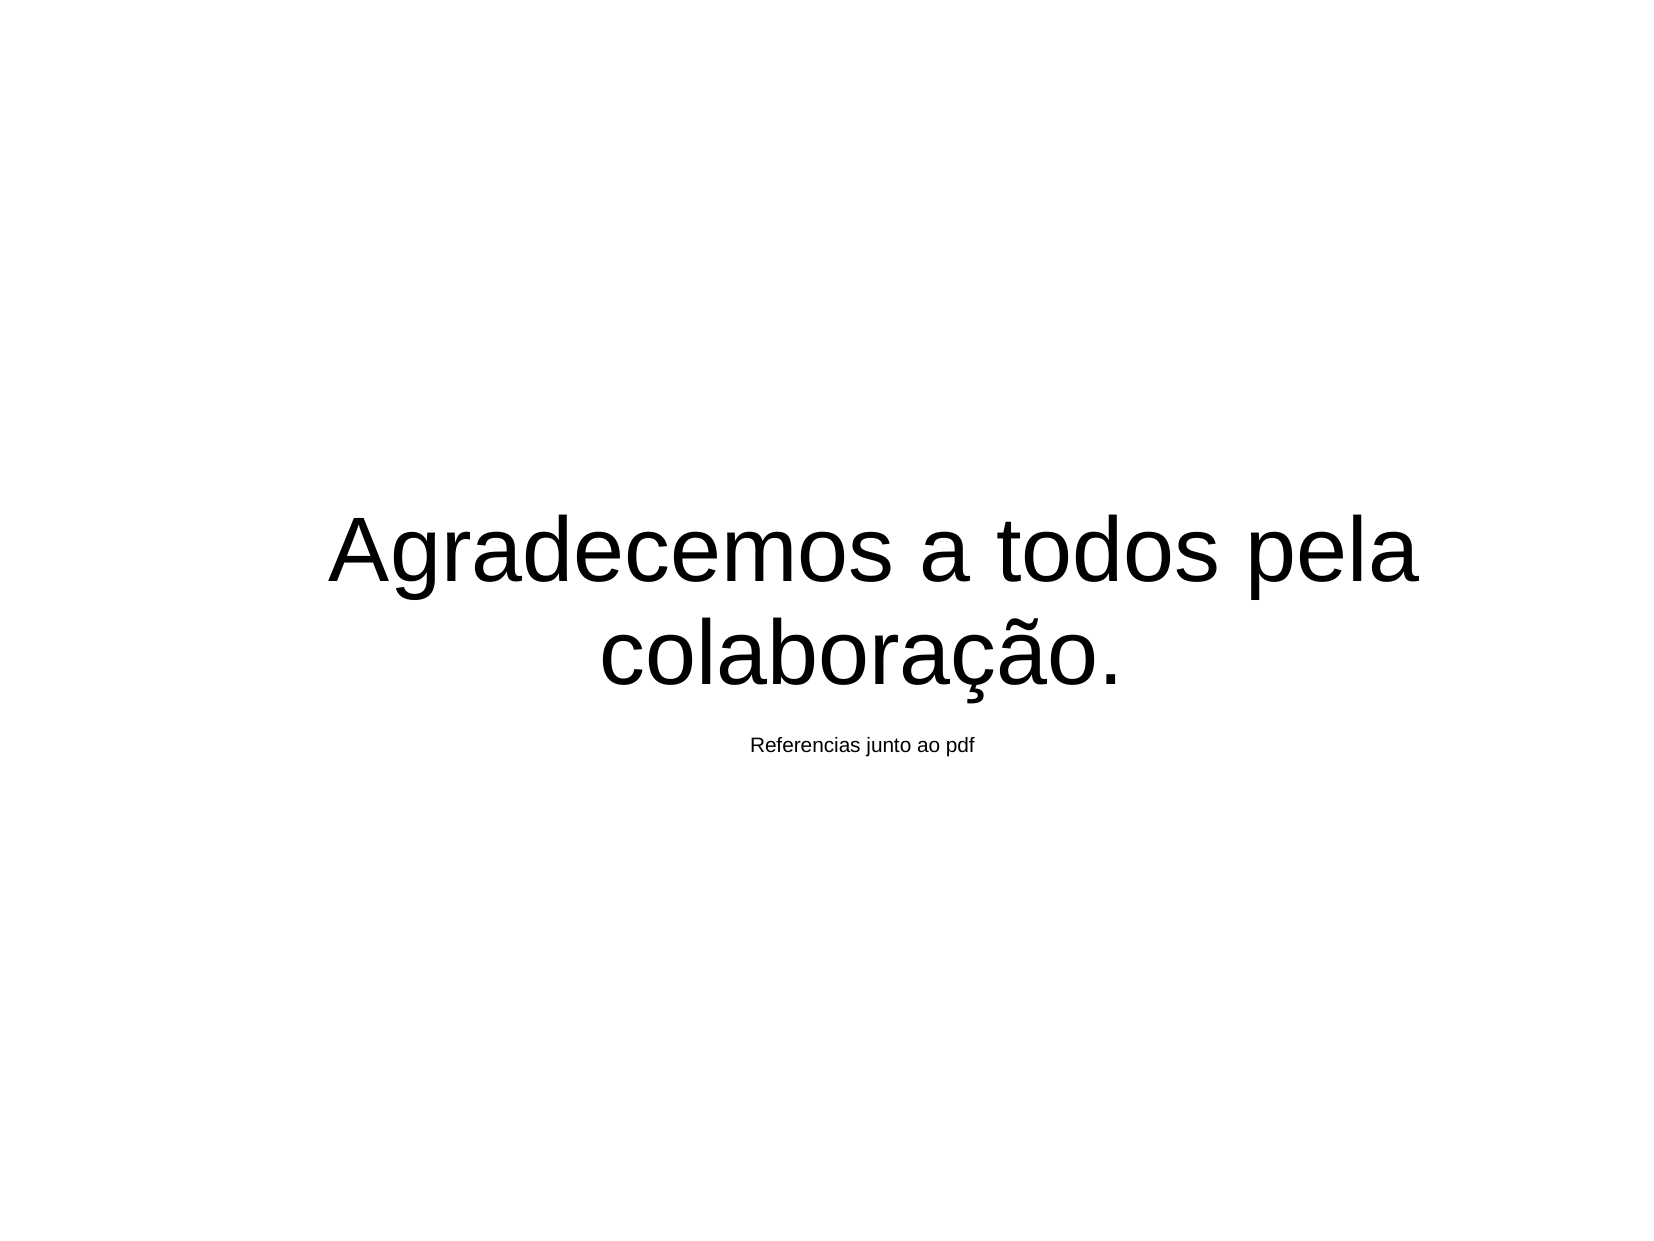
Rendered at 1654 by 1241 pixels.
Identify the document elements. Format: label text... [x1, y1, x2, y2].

list Agradecemos a todos pela colaboração. Referencias junto ao pdf [82, 290, 1571, 1010]
